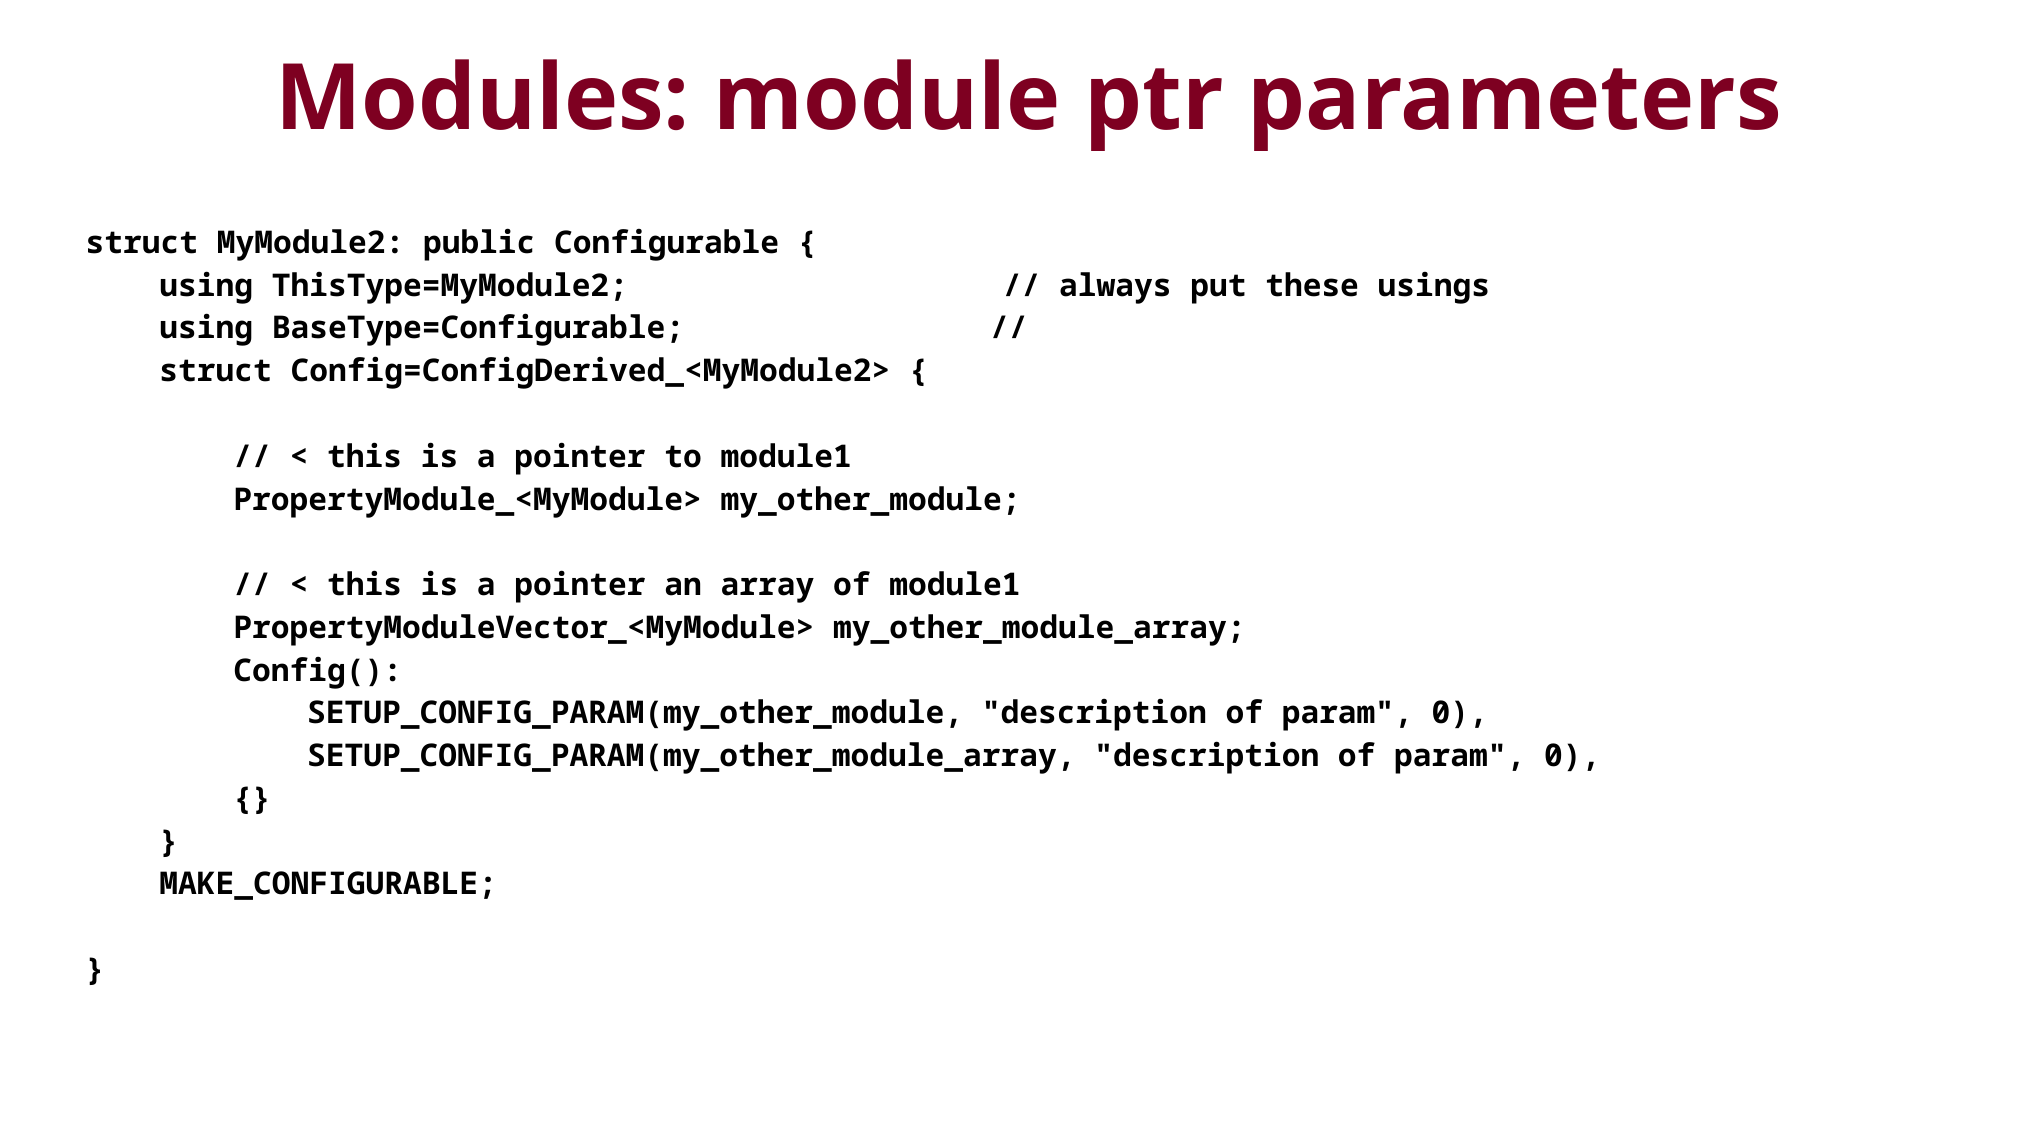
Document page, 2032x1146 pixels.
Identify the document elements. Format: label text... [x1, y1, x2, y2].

title Modules: module ptr parameters [37, 10, 2020, 178]
text_box struct MyModule2: public Configurable { using ThisType=MyModule2; // always put these usings using BaseType=Configurable; // struct Config=ConfigDerived_<MyModule2> { // < this is a pointer to module1 PropertyModule_<MyModule> my_other_module; // < this is a pointer an array of module1 PropertyModuleVector_<MyModule> my_other_module_array; Config(): SETUP_CONFIG_PARAM(my_other_module, "description of param", 0), SETUP_CONFIG_PARAM(my_other_module_array, "description of param", 0), {} } MAKE_CONFIGURABLE; } [70, 212, 1961, 1016]
